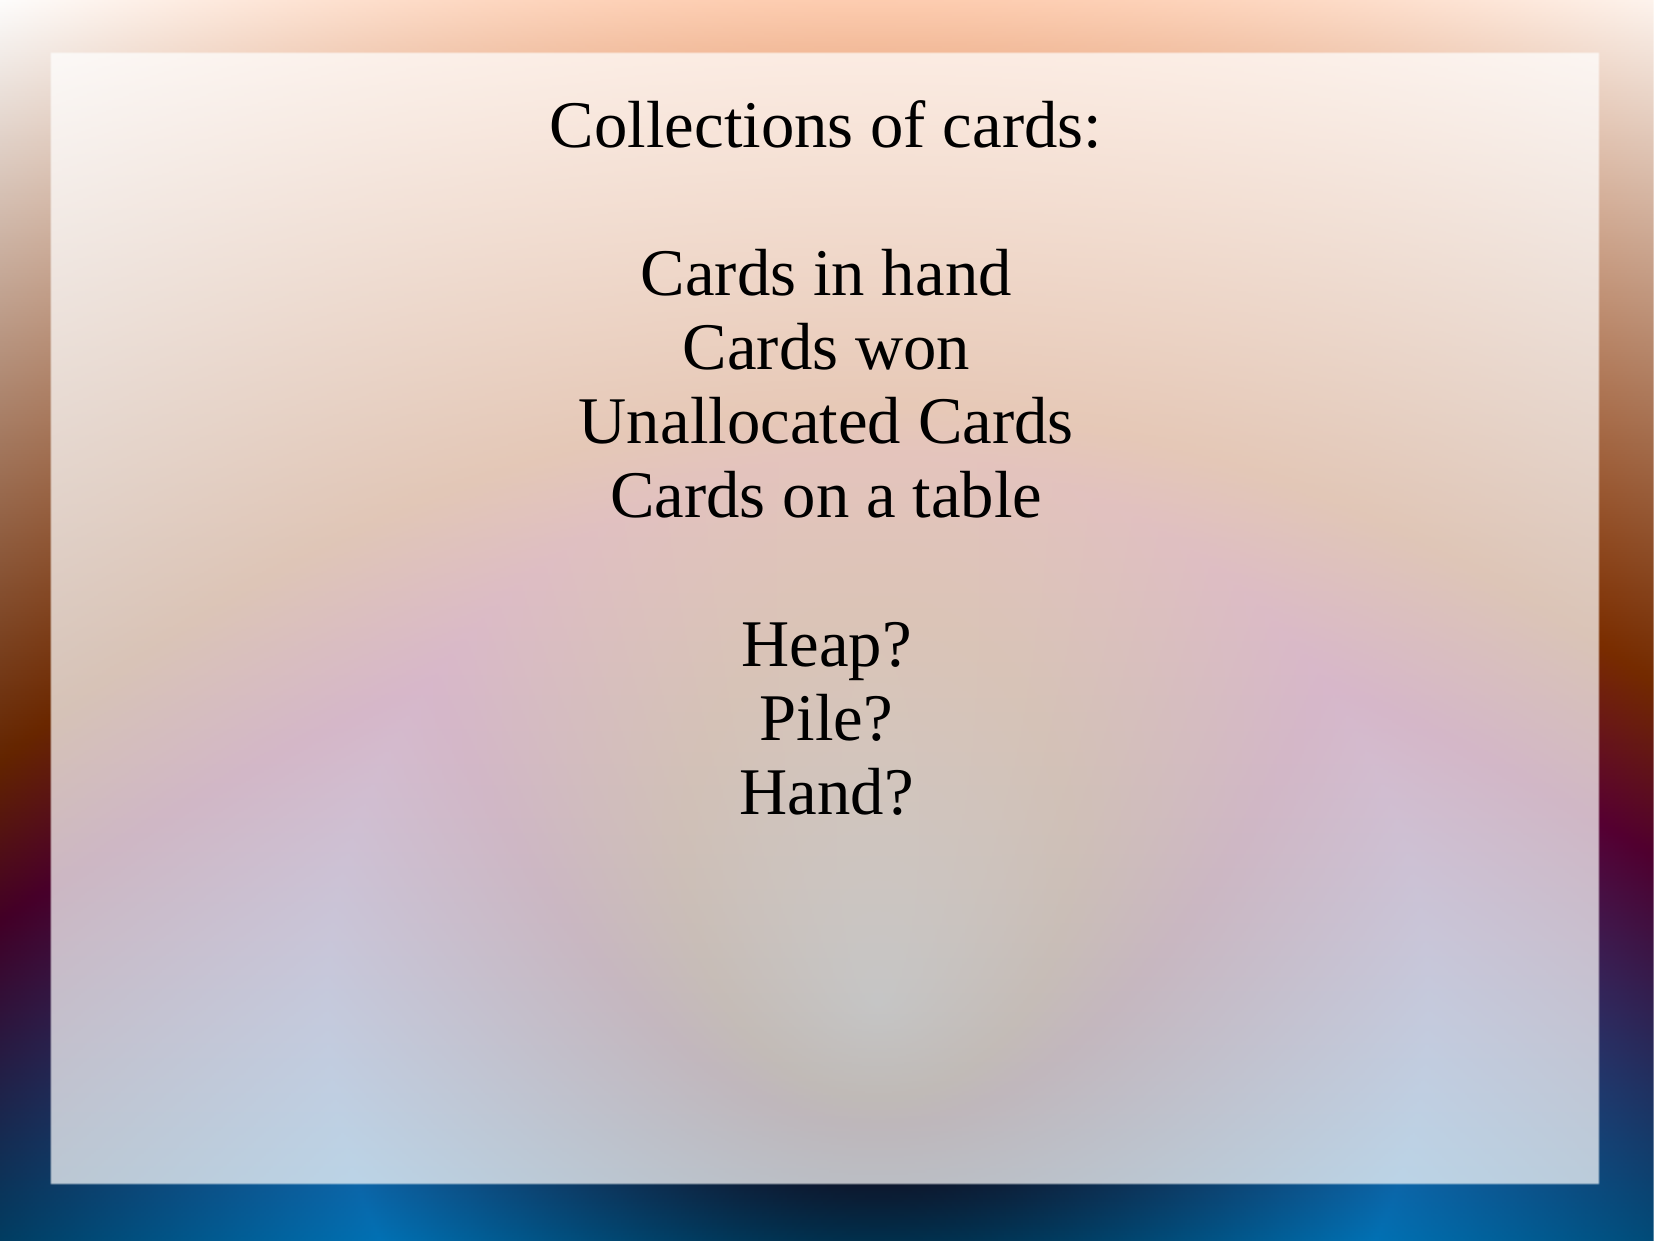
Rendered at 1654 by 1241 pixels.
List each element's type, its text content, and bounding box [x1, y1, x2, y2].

subtitle Collections of cards: Cards in hand Cards won Unallocated Cards Cards on a table Heap? Pile? Hand? [82, 55, 1571, 1010]
picture [0, 0, 1654, 1241]
